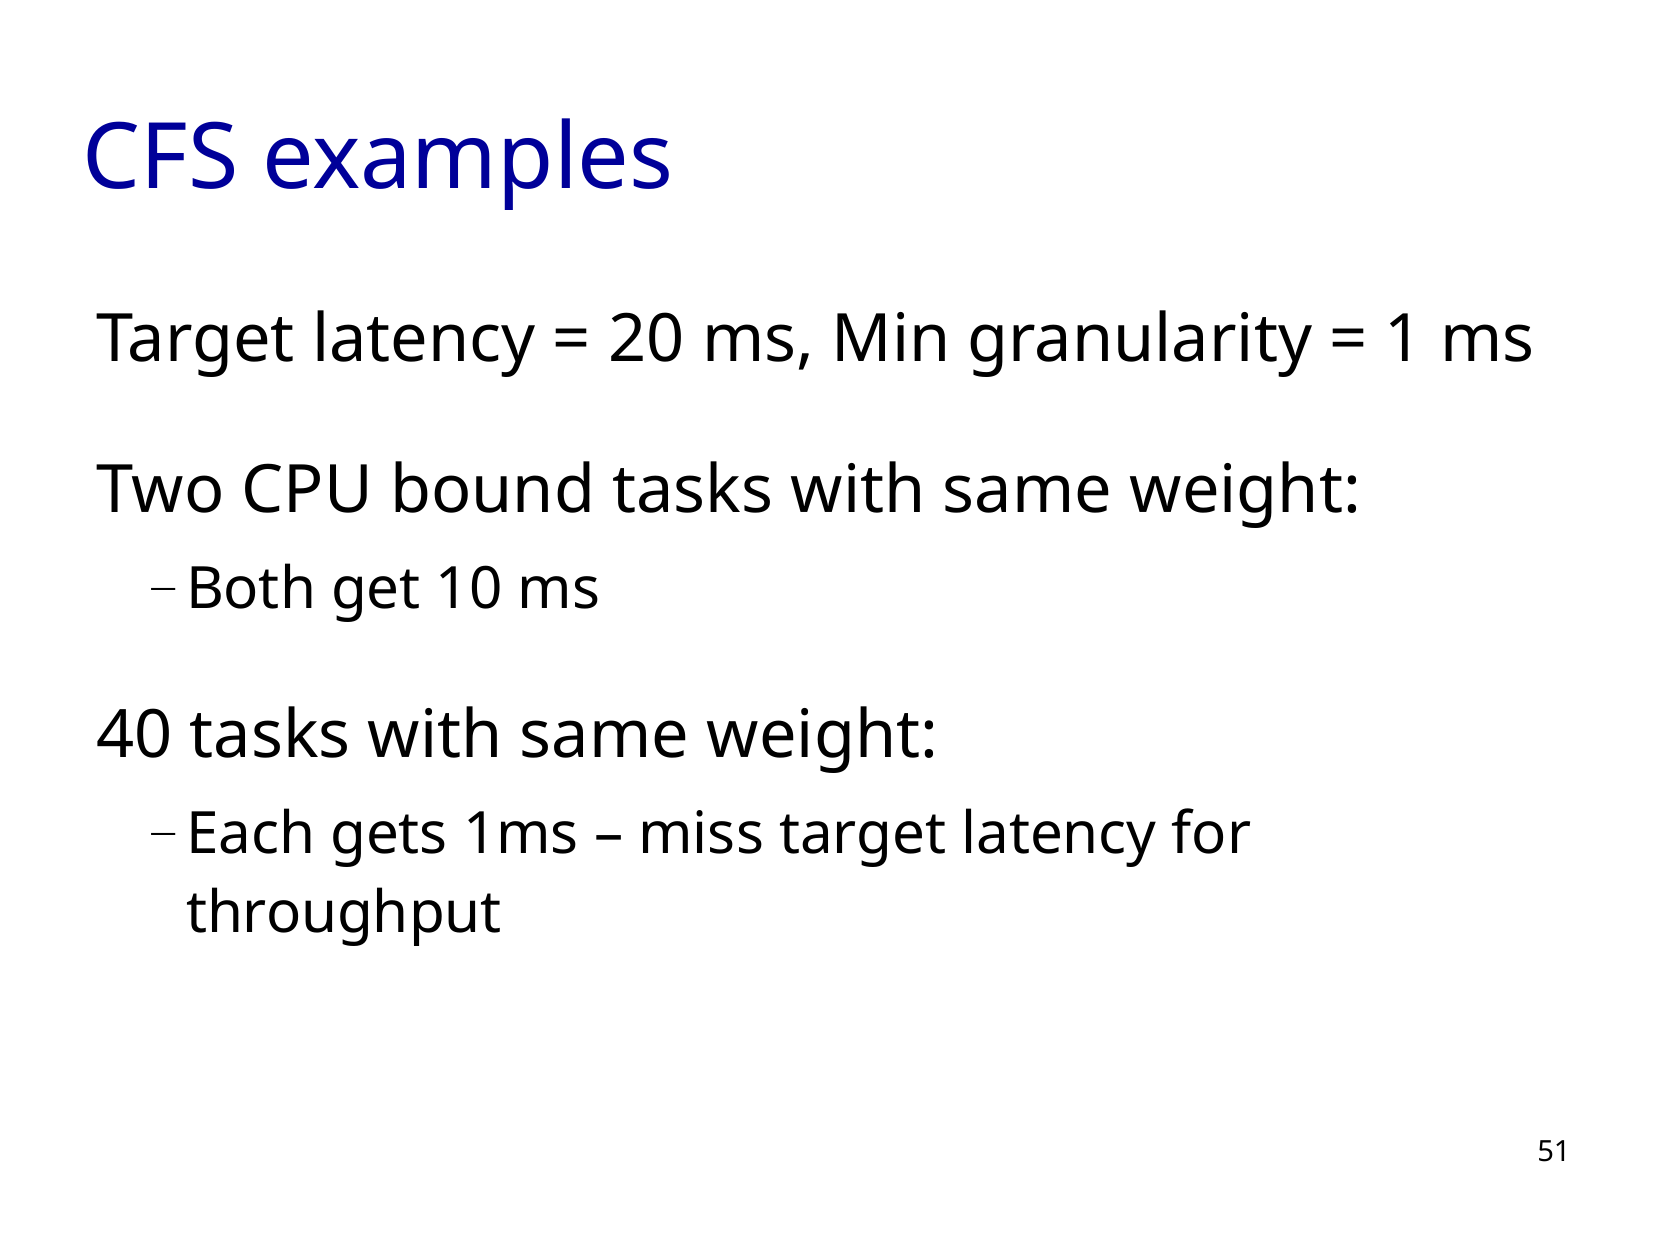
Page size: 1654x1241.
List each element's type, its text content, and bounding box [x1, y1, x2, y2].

title CFS examples [82, 49, 1571, 257]
list Target latency = 20 ms, Min granularity = 1 ms Two CPU bound tasks with same weight: Both get 10 ms 40 tasks with same weight: Each gets 1ms – miss target latency for throughput [60, 290, 1571, 1096]
